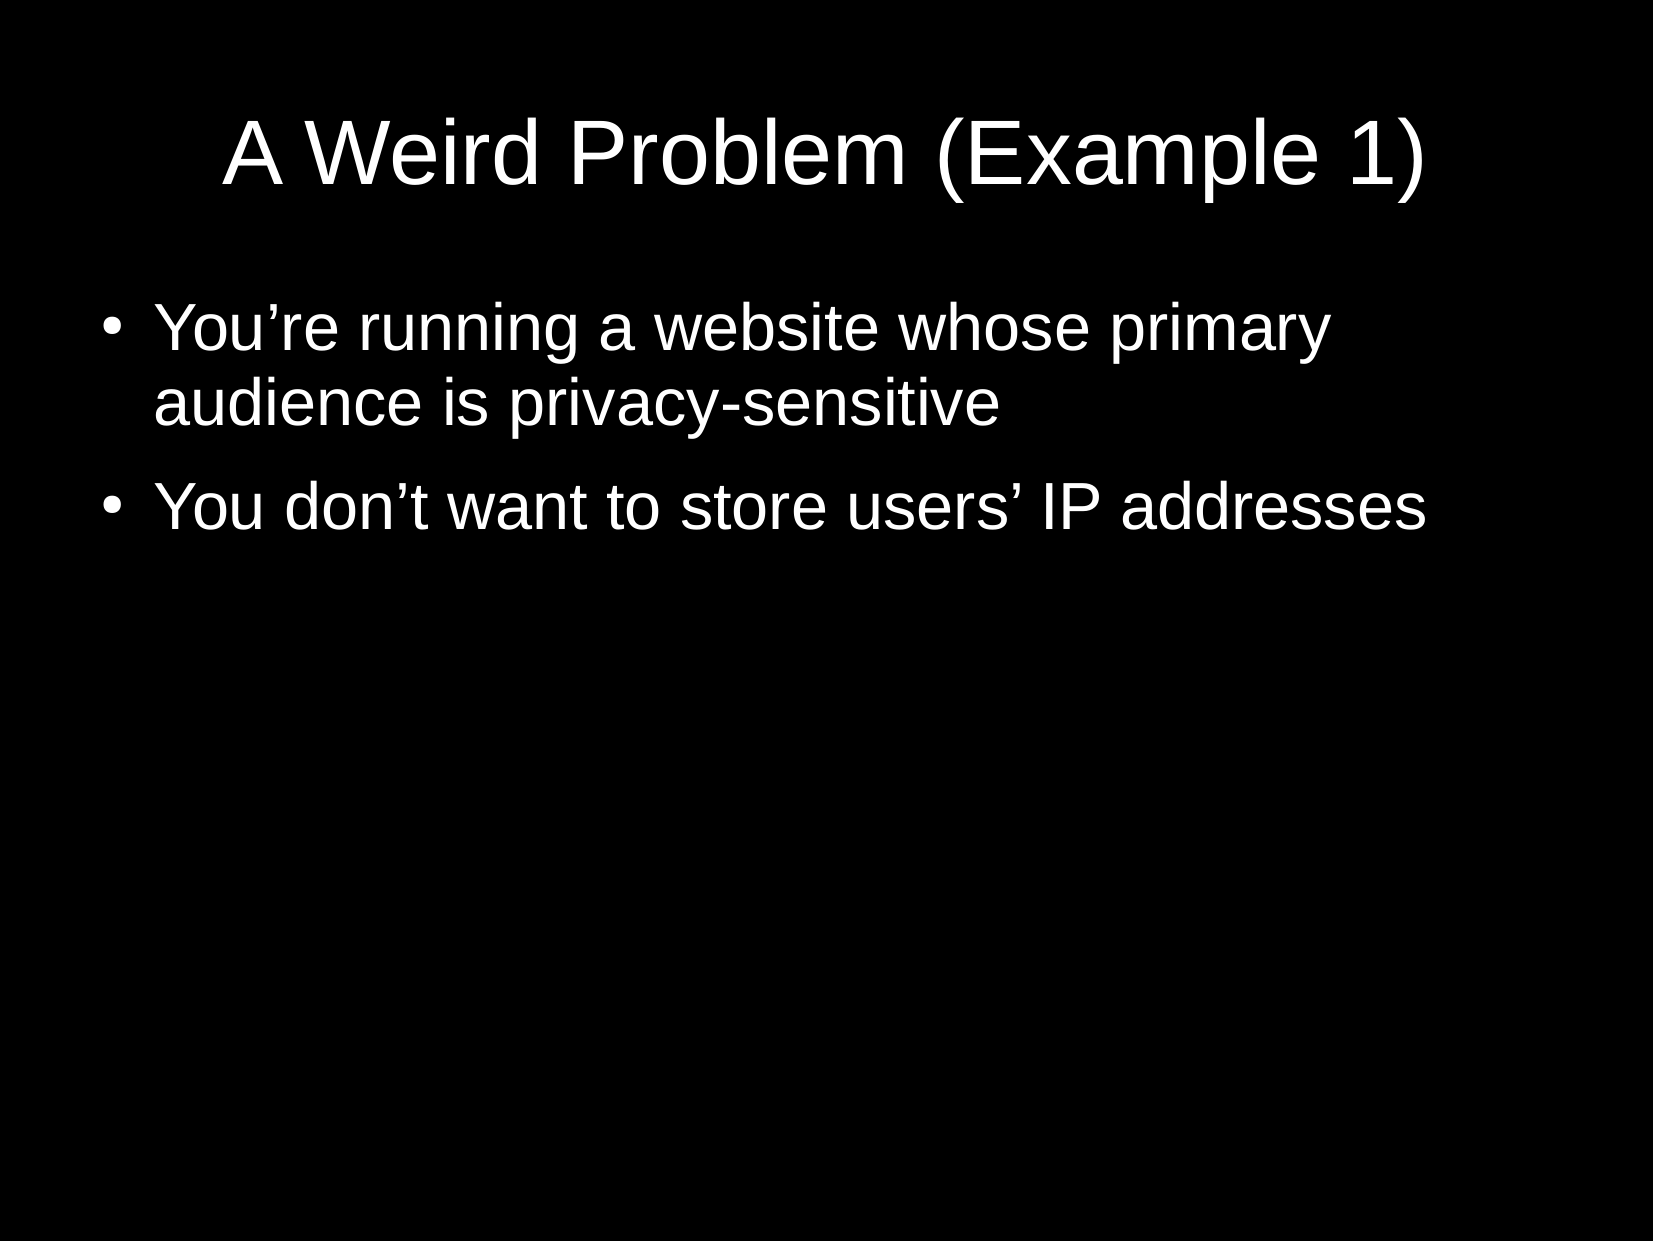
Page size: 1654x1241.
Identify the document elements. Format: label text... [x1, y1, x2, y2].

title A Weird Problem (Example 1) [82, 49, 1571, 257]
list You’re running a website whose primary audience is privacy-sensitive You don’t want to store users’ IP addresses [82, 290, 1571, 1010]
